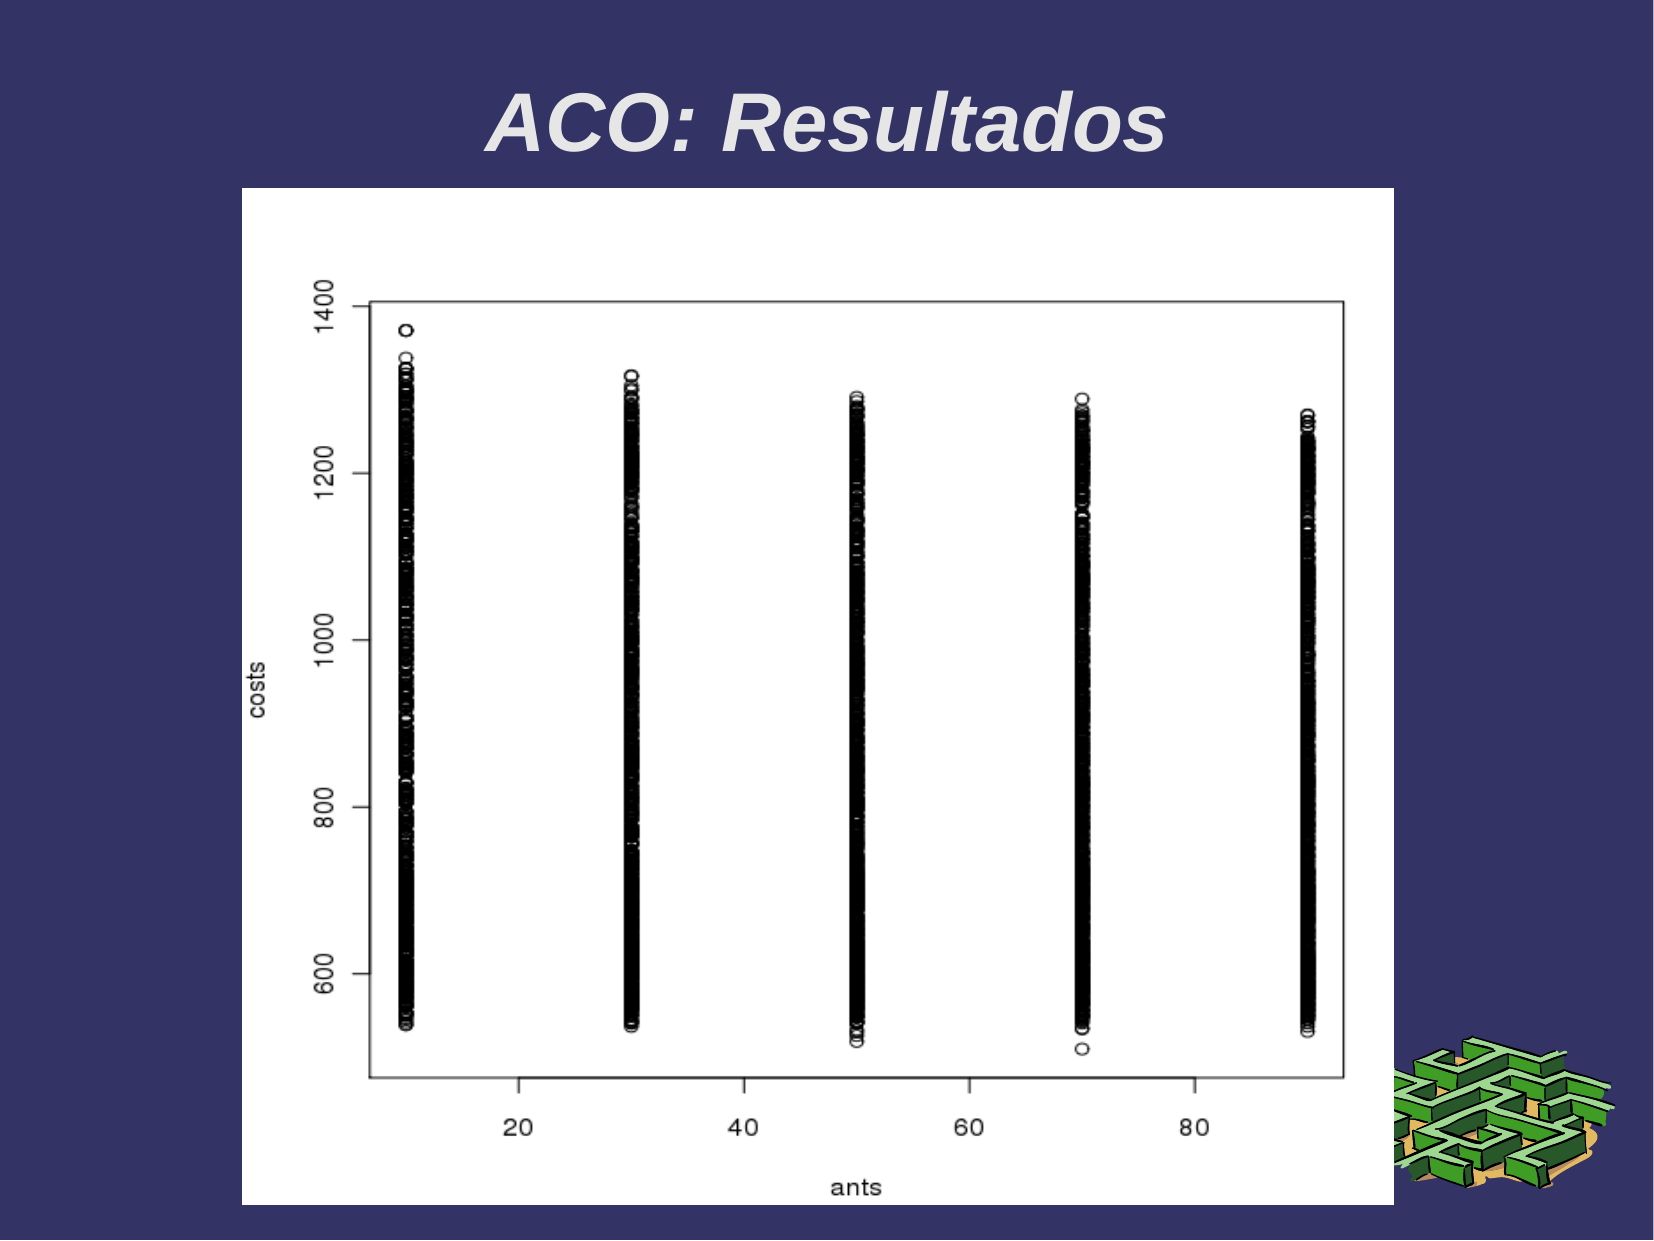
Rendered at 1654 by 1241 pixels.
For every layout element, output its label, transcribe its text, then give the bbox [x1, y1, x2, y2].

title ACO: Resultados [121, 19, 1534, 227]
picture [242, 188, 1394, 1205]
